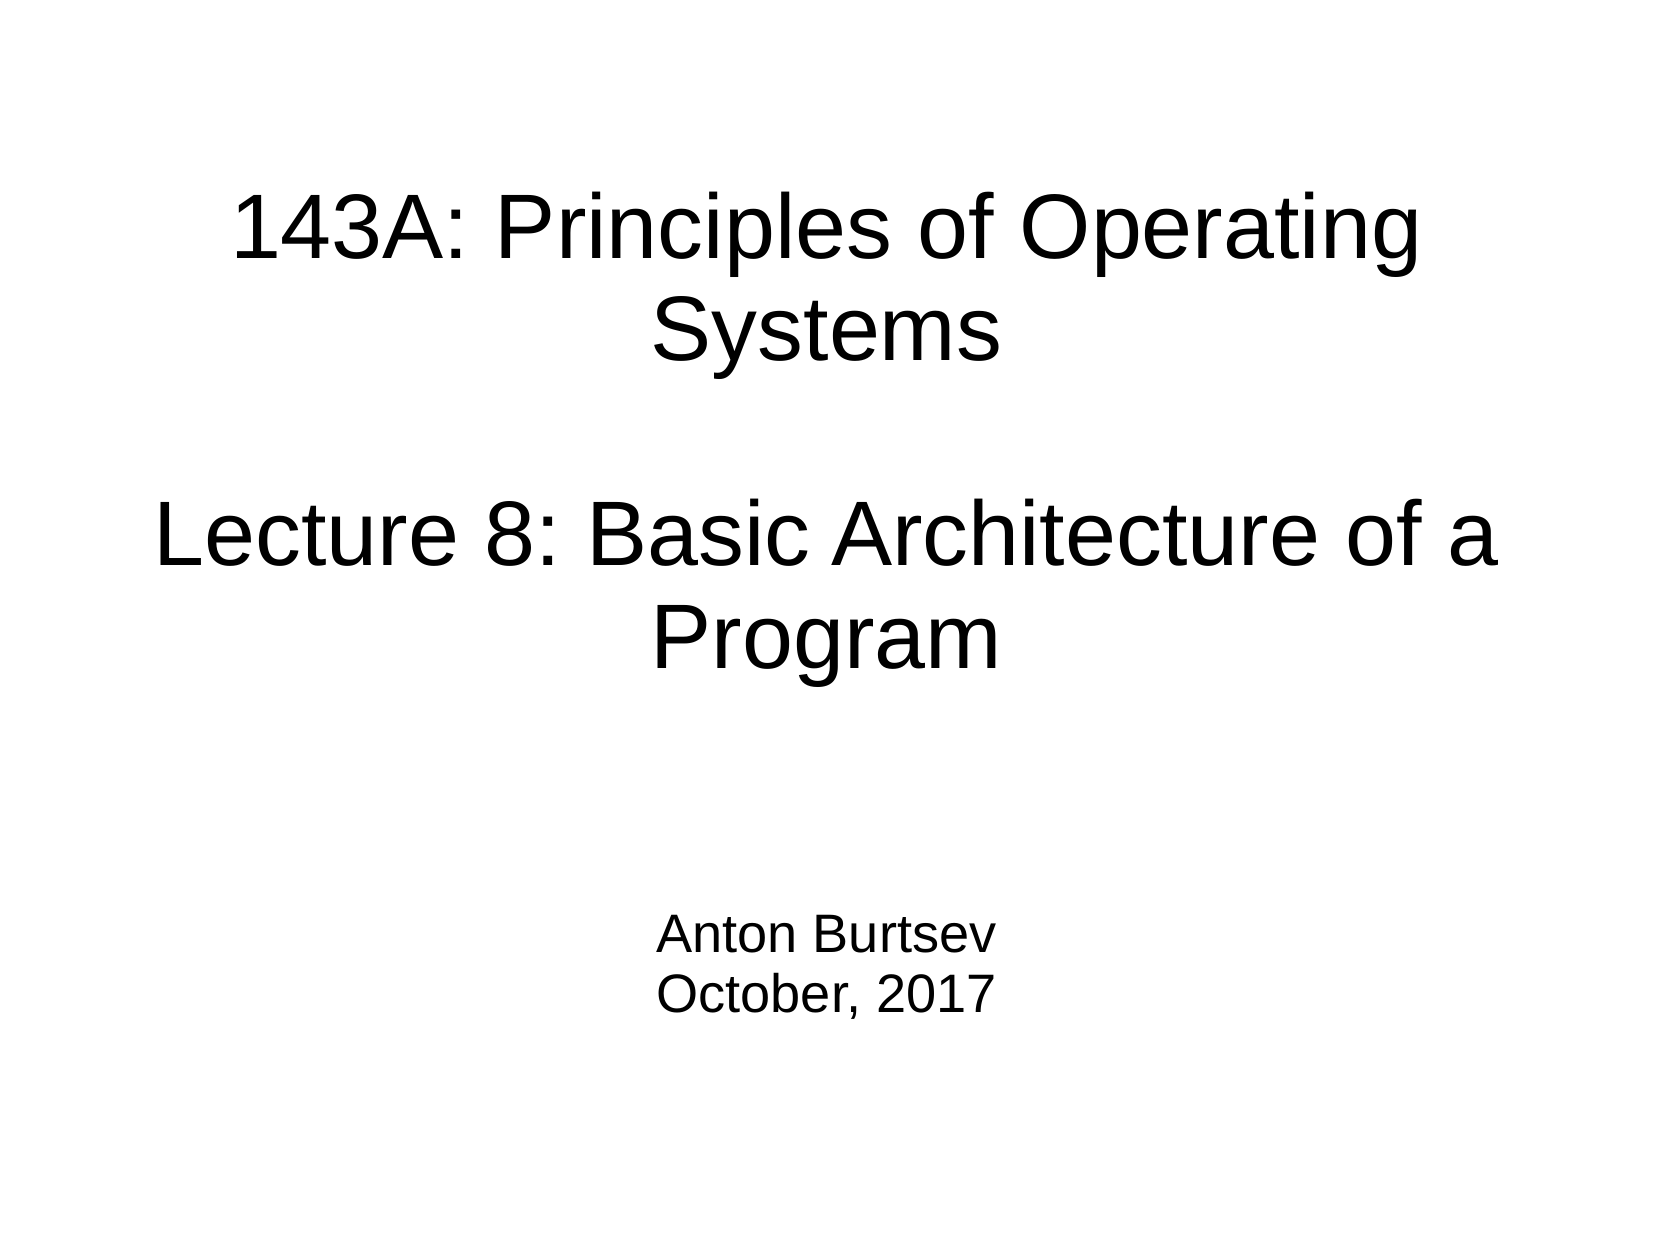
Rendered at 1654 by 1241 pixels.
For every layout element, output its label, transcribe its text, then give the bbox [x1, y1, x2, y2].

subtitle Anton Burtsev October, 2017 [82, 637, 1571, 1109]
title 143A: Principles of Operating Systems Lecture 8: Basic Architecture of a Program [82, 113, 1571, 637]
